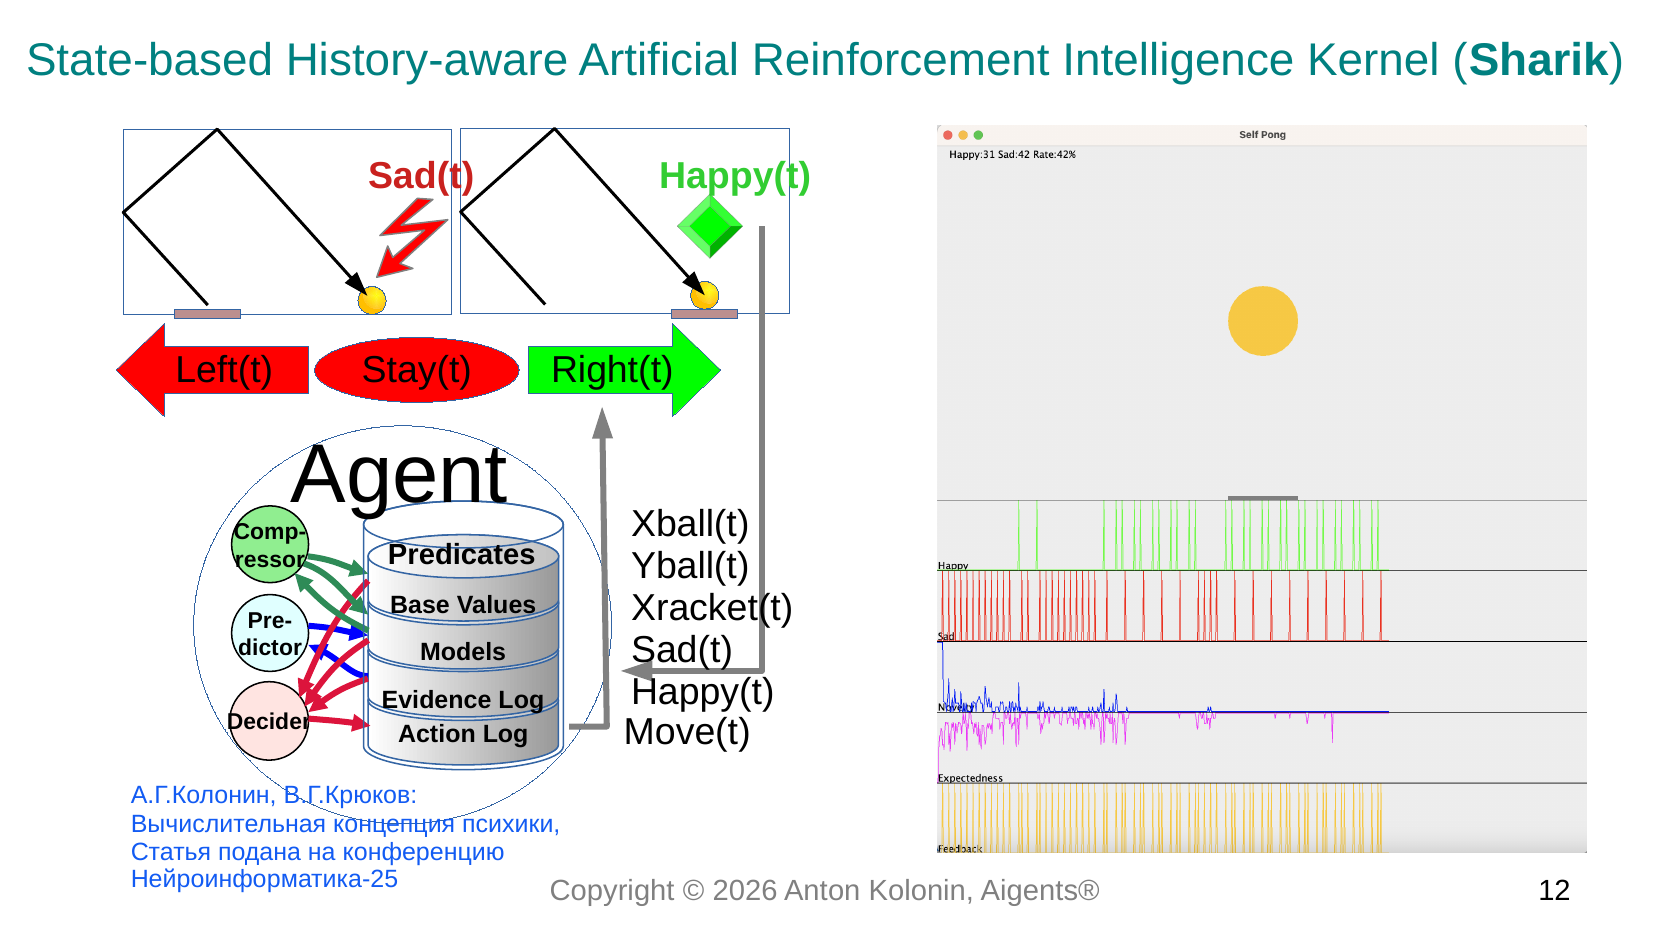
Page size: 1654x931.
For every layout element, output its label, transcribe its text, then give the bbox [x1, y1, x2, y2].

picture [937, 125, 1587, 853]
text_box [346, 649, 362, 671]
text_box Right(t) [528, 323, 721, 417]
text_box [306, 703, 312, 710]
text_box Agent [275, 419, 523, 528]
text_box [318, 667, 357, 696]
text_box [367, 507, 562, 532]
text_box Sad(t) [353, 147, 490, 205]
text_box Happy(t) [644, 147, 827, 205]
text_box Predicates [373, 530, 565, 579]
text_box [365, 531, 373, 572]
text_box [174, 309, 241, 319]
text_box Evidence Log [368, 653, 559, 717]
text_box [306, 528, 362, 566]
text_box Pre- dictor [231, 594, 309, 672]
text_box Decider [230, 681, 309, 761]
text_box [338, 620, 350, 628]
text_box [357, 286, 387, 315]
text_box [365, 579, 562, 768]
text_box [327, 633, 362, 657]
text_box Action Log [368, 703, 559, 765]
text_box Move(t) [608, 703, 766, 760]
text_box Comp- ressor [231, 505, 309, 583]
picture [677, 205, 747, 261]
text_box [346, 610, 362, 623]
text_box Stay(t) [314, 337, 520, 403]
text_box Base Values [368, 559, 559, 622]
text_box Xball(t) Yball(t) Xracket(t) Sad(t) Happy(t) [616, 494, 809, 720]
text_box [608, 588, 612, 656]
text_box [193, 462, 603, 773]
text_box Left(t) [116, 323, 309, 417]
text_box [306, 558, 362, 594]
text_box [310, 656, 334, 684]
text_box [297, 567, 346, 609]
text_box А.Г.Колонин, В.Г.Крюков: Вычислительная концепция психики, Статья подана на конференцию Нейроинформатика-25 [116, 773, 576, 901]
text_box [376, 205, 448, 278]
text_box [671, 281, 738, 319]
text_box Models [368, 606, 559, 669]
text_box State-based History-aware Artificial Reinforcement Intelligence Kernel (Sharik) [0, 0, 1651, 120]
text_box [308, 685, 362, 719]
